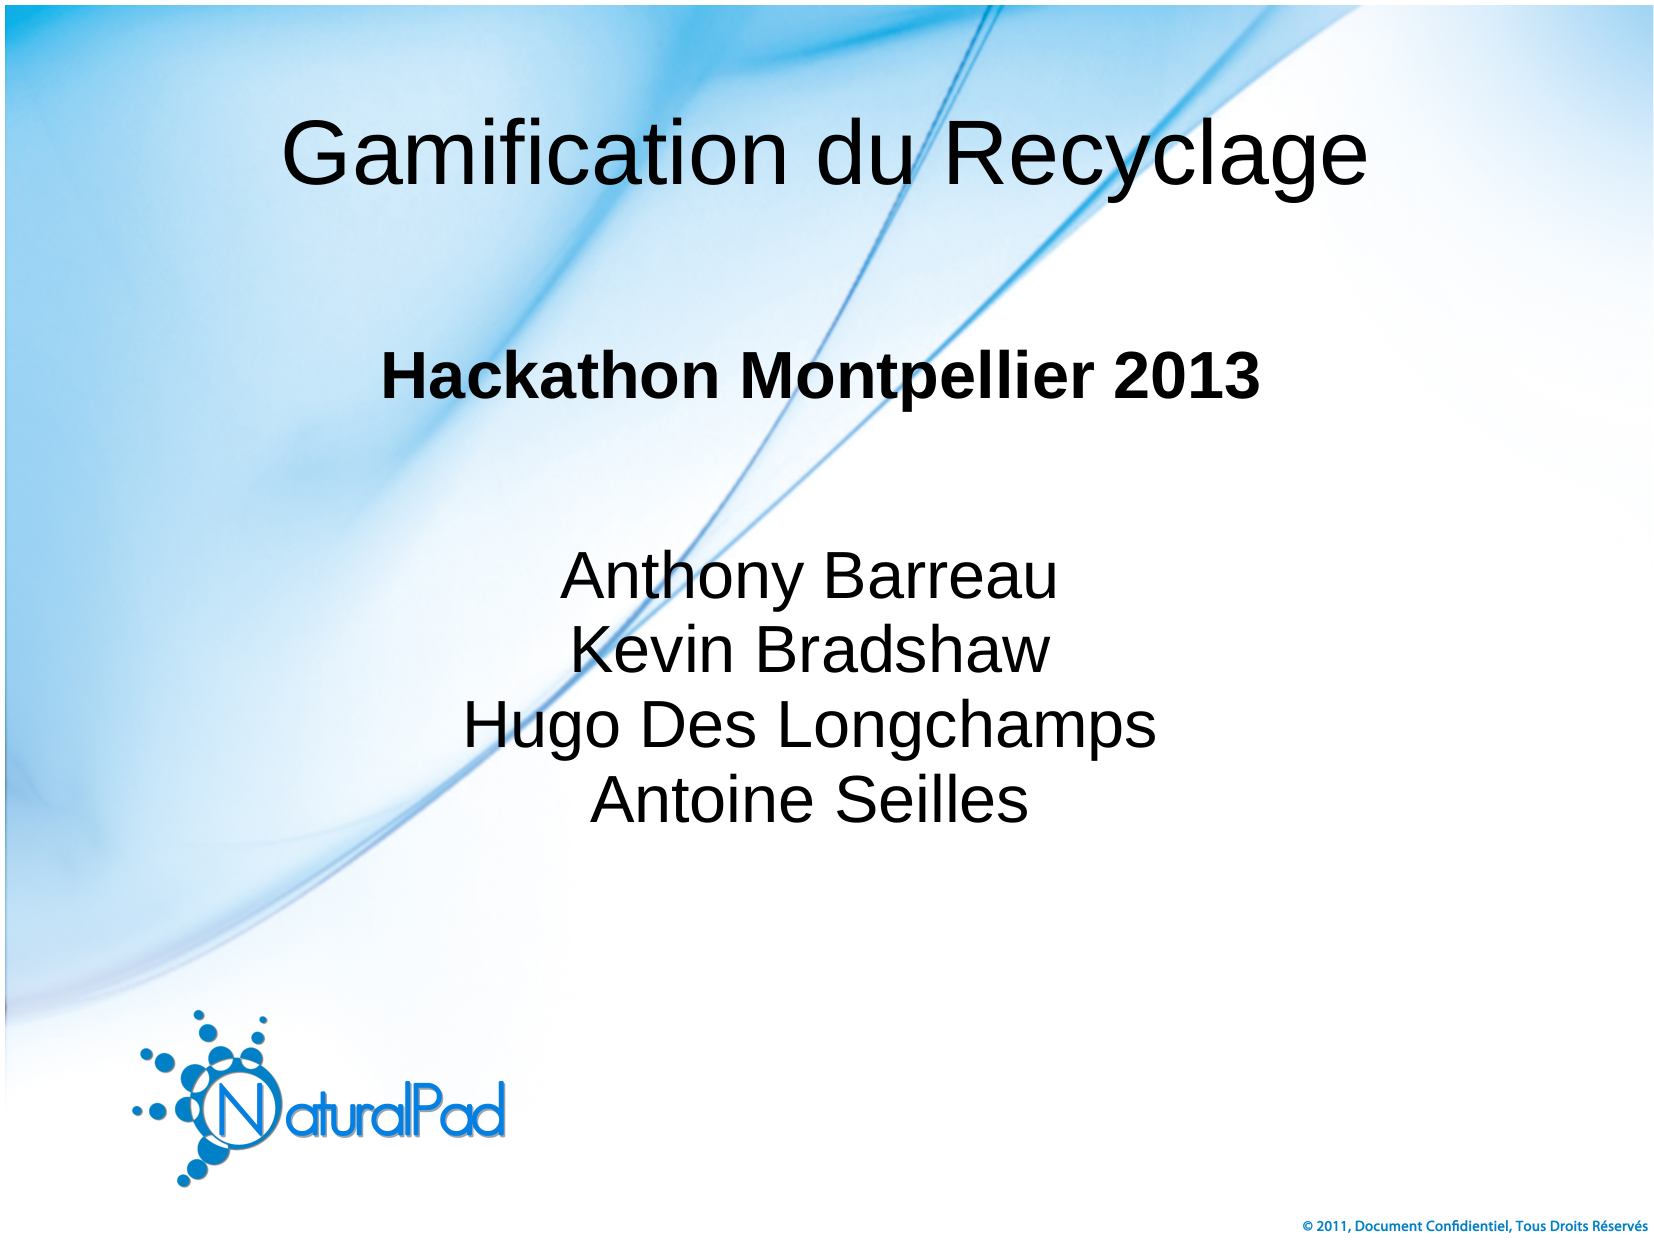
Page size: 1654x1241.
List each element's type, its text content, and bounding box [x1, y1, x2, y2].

subtitle Anthony Barreau Kevin Bradshaw Hugo Des Longchamps Antoine Seilles [82, 290, 1538, 1010]
title Gamification du Recyclage [82, 49, 1571, 257]
text_box Hackathon Montpellier 2013 [366, 330, 1280, 421]
picture [5, 5, 1654, 1241]
